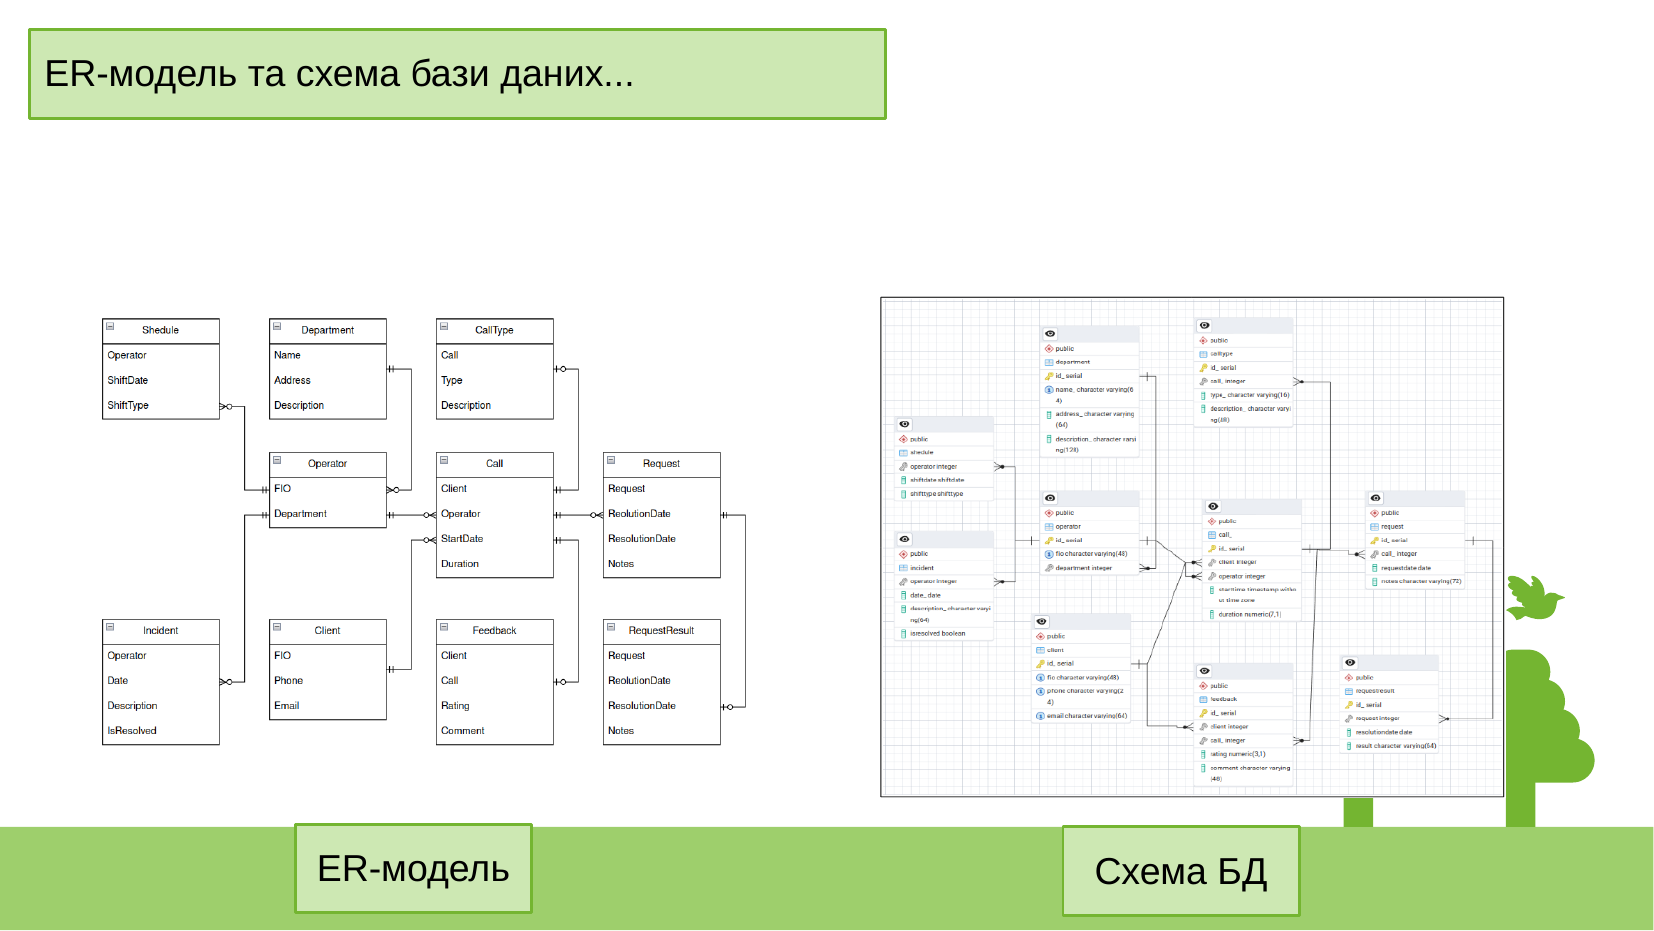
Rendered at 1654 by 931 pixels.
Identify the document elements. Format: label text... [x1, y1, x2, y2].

picture [878, 293, 1506, 798]
text_box Схема БД [1062, 826, 1300, 916]
text_box ER-модель [295, 824, 532, 913]
text_box ER-модель та схема бази даних... [29, 29, 886, 119]
picture [83, 295, 768, 768]
